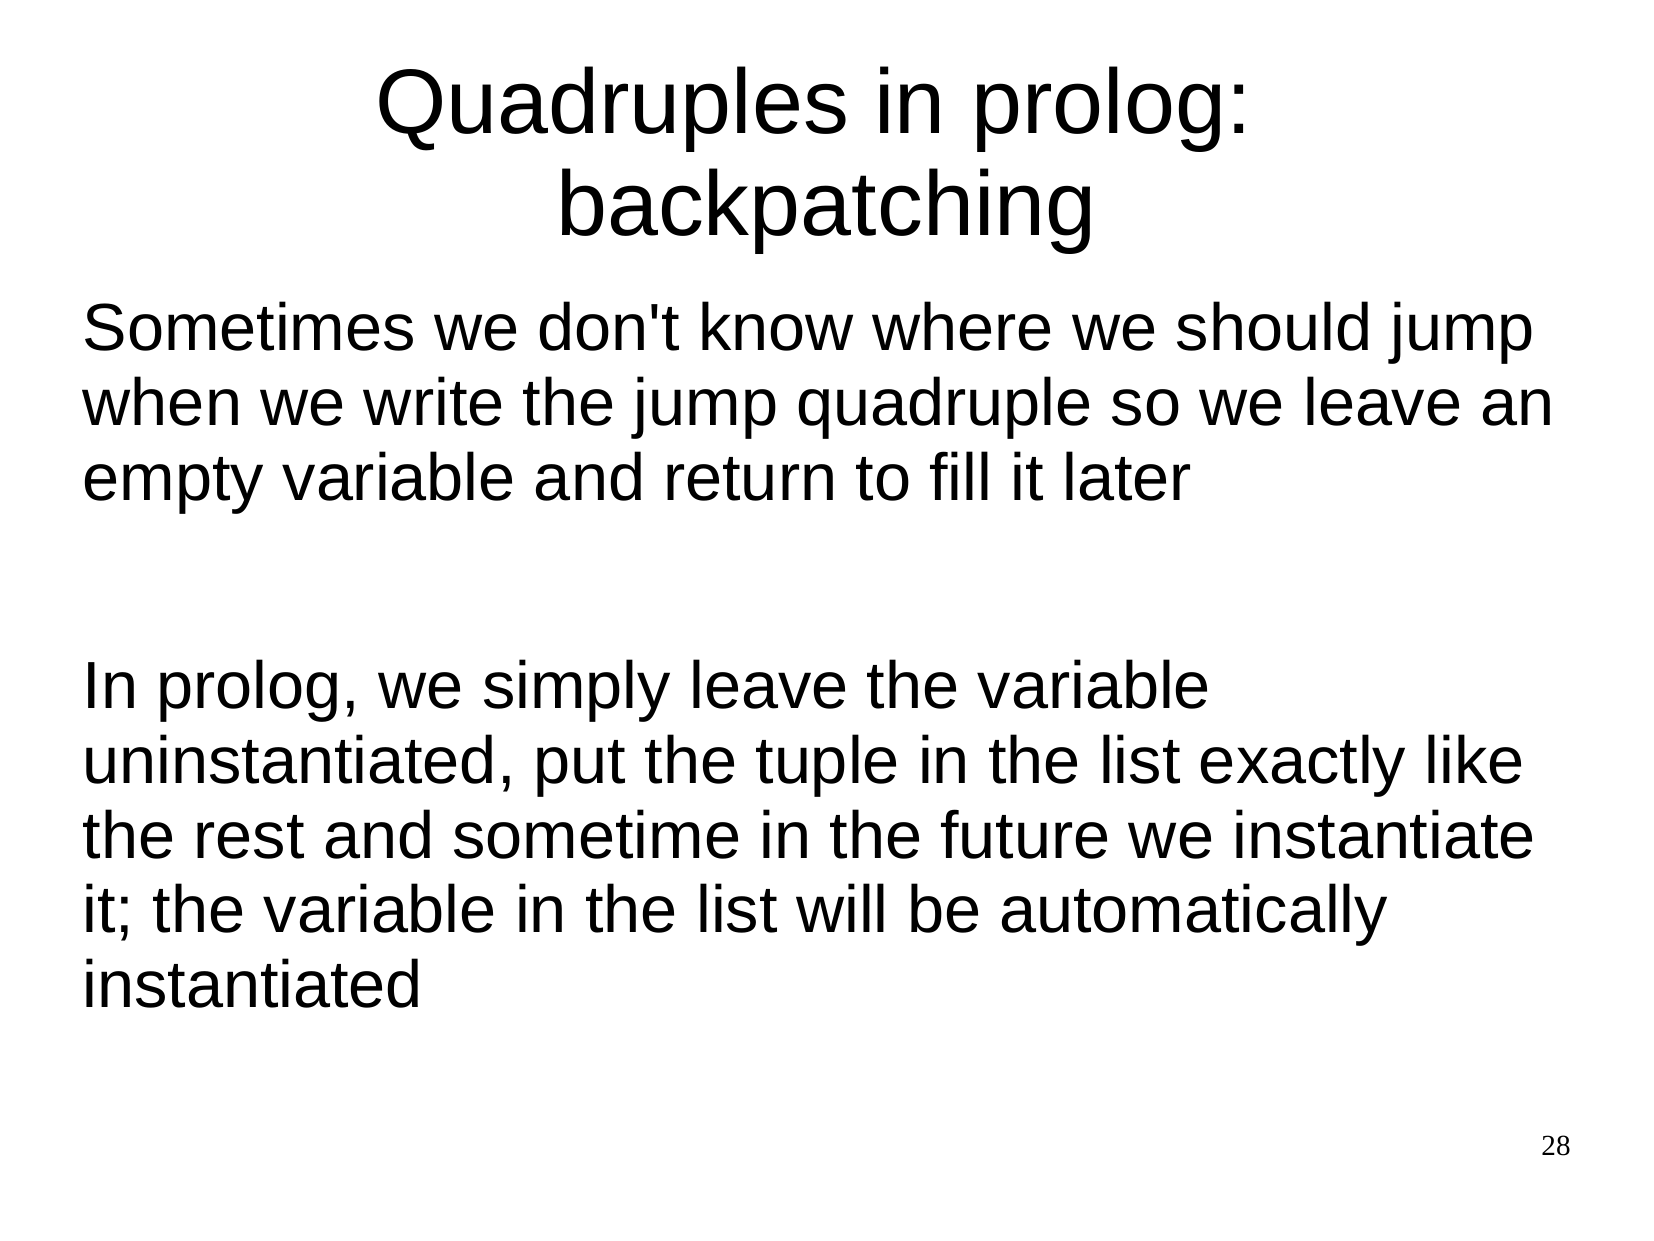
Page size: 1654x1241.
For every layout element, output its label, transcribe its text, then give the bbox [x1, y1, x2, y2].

title Quadruples in prolog: backpatching [82, 49, 1571, 257]
title [82, 1109, 1571, 1171]
list Sometimes we don't know where we should jump when we write the jump quadruple so we leave an empty variable and return to fill it later In prolog, we simply leave the variable uninstantiated, put the tuple in the list exactly like the rest and sometime in the future we instantiate it; the variable in the list will be automatically instantiated [82, 290, 1571, 1109]
